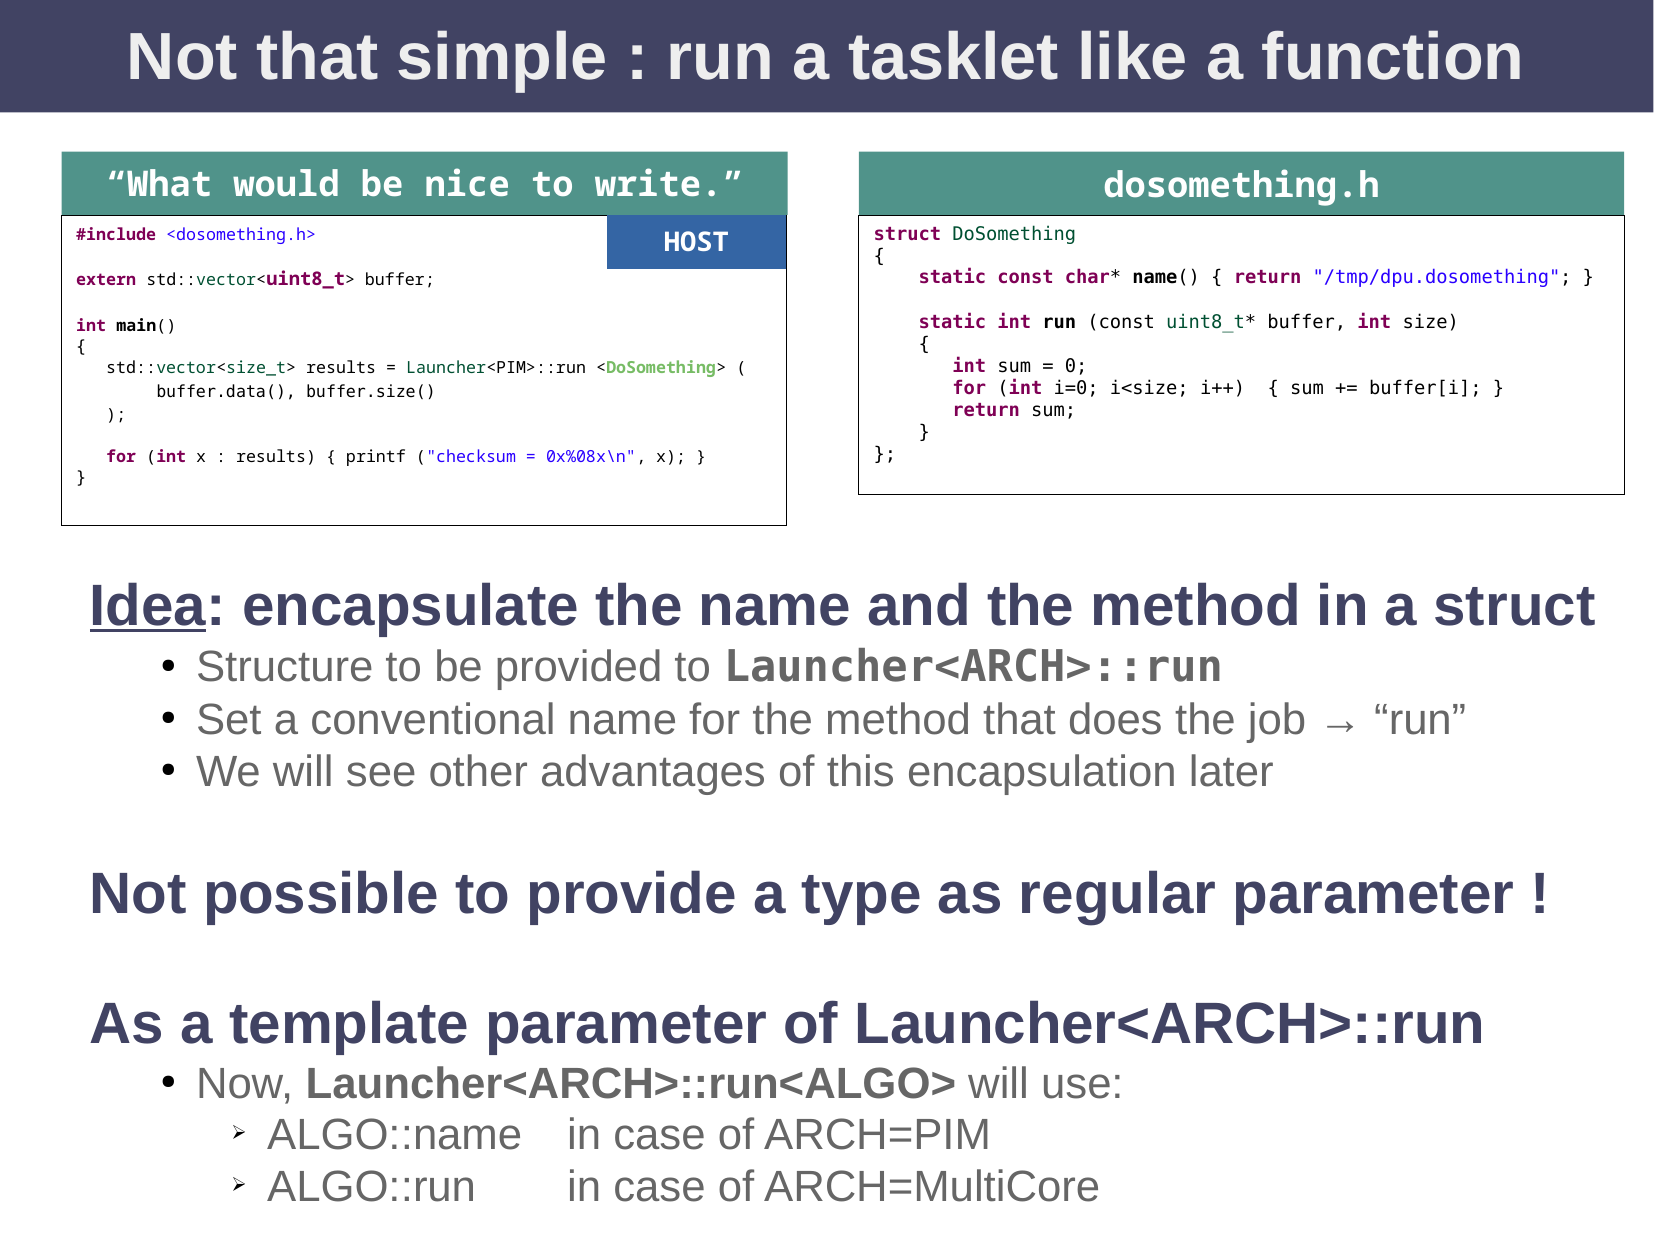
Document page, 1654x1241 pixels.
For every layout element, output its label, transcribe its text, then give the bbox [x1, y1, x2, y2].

text_box #include <dosomething.h> extern std::vector<uint8_t> buffer; int main() { std::vector<size_t> results = Launcher<PIM>::run <DoSomething> ( buffer.data(), buffer.size() ); for (int x : results) { printf ("checksum = 0x%08x\n", x); } } [61, 215, 787, 526]
text_box Idea: encapsulate the name and the method in a struct Structure to be provided to Launcher<ARCH>::run Set a conventional name for the method that does the job → “run” We will see other advantages of this encapsulation later Not possible to provide a type as regular parameter ! As a template parameter of Launcher<ARCH>::run Now, Launcher<ARCH>::run<ALGO> will use: ALGO::name in case of ARCH=PIM ALGO::run in case of ARCH=MultiCore [75, 565, 1619, 1219]
text_box dosomething.h [858, 151, 1625, 215]
text_box “What would be nice to write.” [61, 151, 788, 215]
text_box Not that simple : run a tasklet like a function [0, 0, 1654, 113]
text_box struct DoSomething { static const char* name() { return "/tmp/dpu.dosomething"; } static int run (const uint8_t* buffer, int size) { int sum = 0; for (int i=0; i<size; i++) { sum += buffer[i]; } return sum; } }; [858, 215, 1625, 495]
text_box HOST [607, 215, 786, 269]
